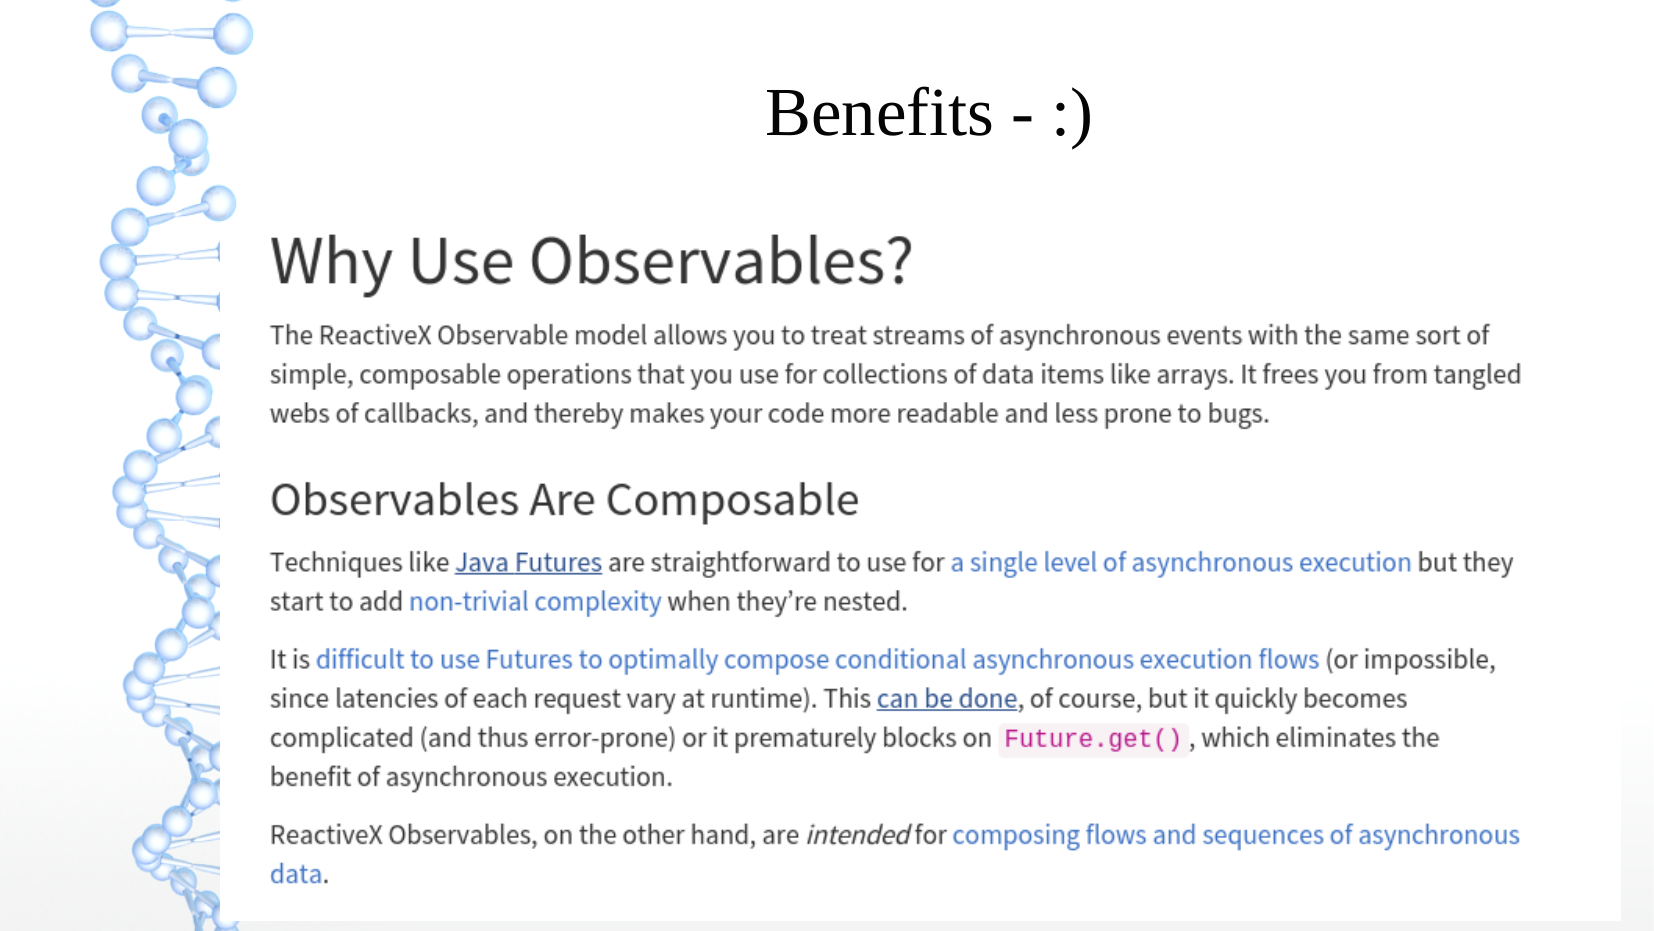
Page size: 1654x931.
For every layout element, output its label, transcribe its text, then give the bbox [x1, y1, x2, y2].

picture [0, 0, 1654, 931]
title Benefits - :) [265, 35, 1595, 189]
